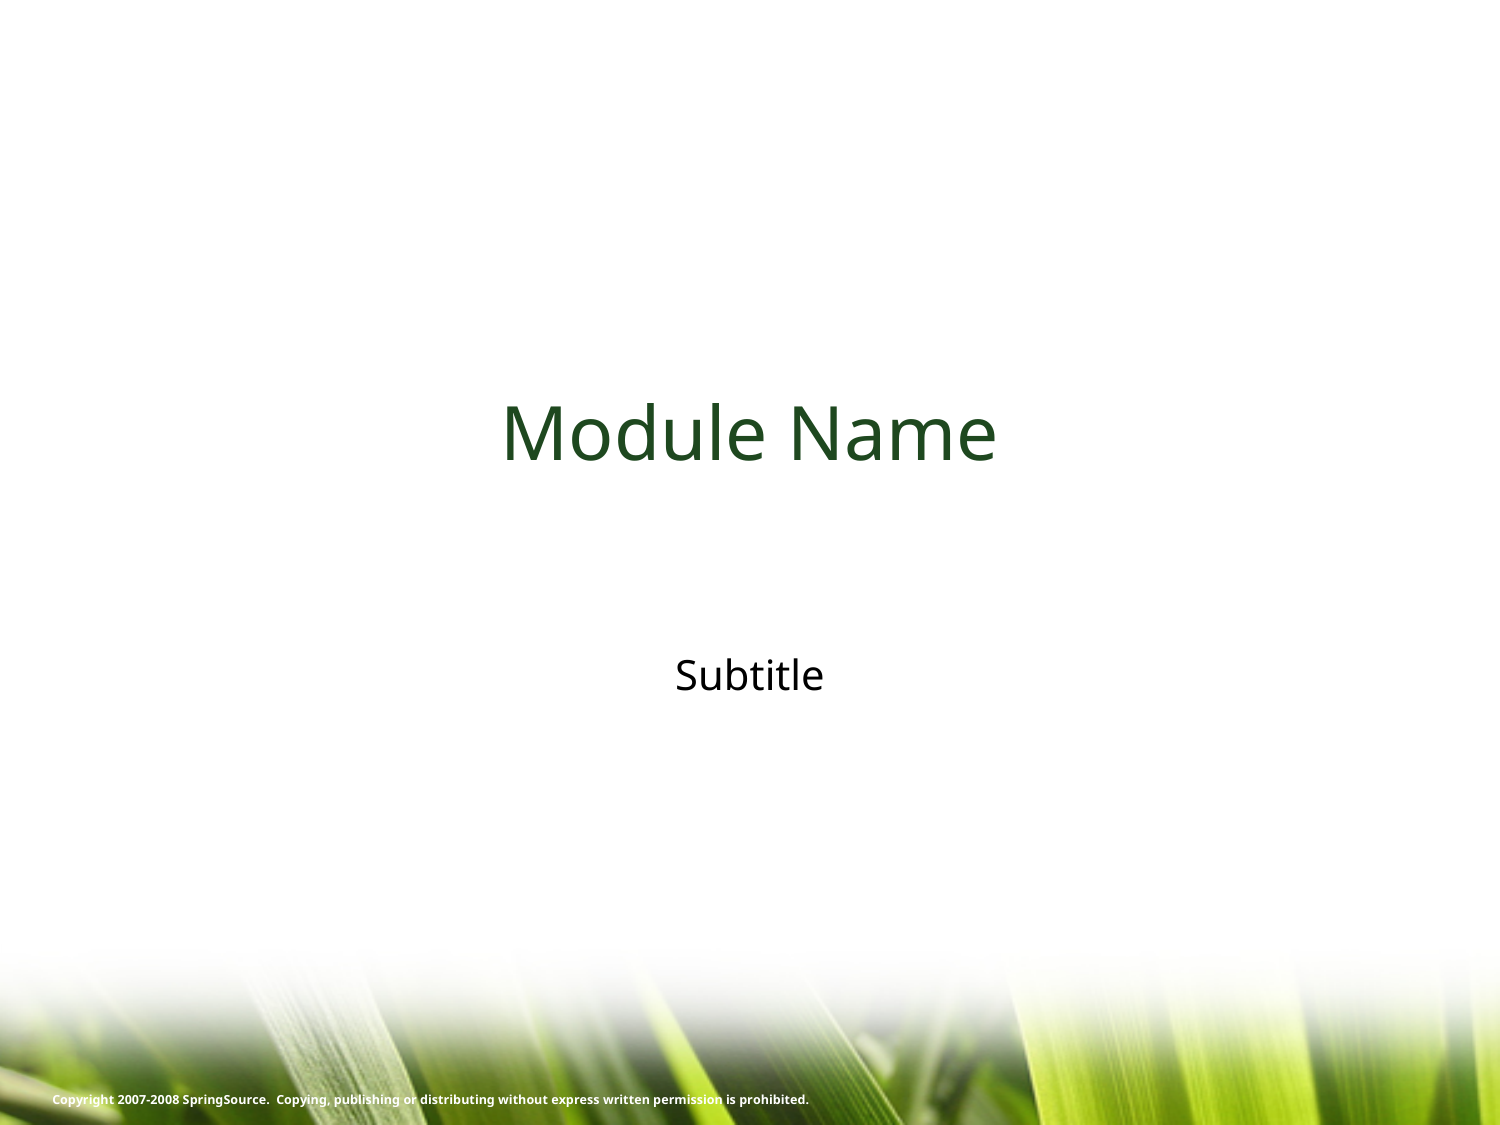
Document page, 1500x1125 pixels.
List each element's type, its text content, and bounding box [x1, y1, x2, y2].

subtitle Subtitle [225, 637, 1276, 926]
title Module Name [112, 337, 1388, 526]
picture [0, 944, 1500, 1125]
